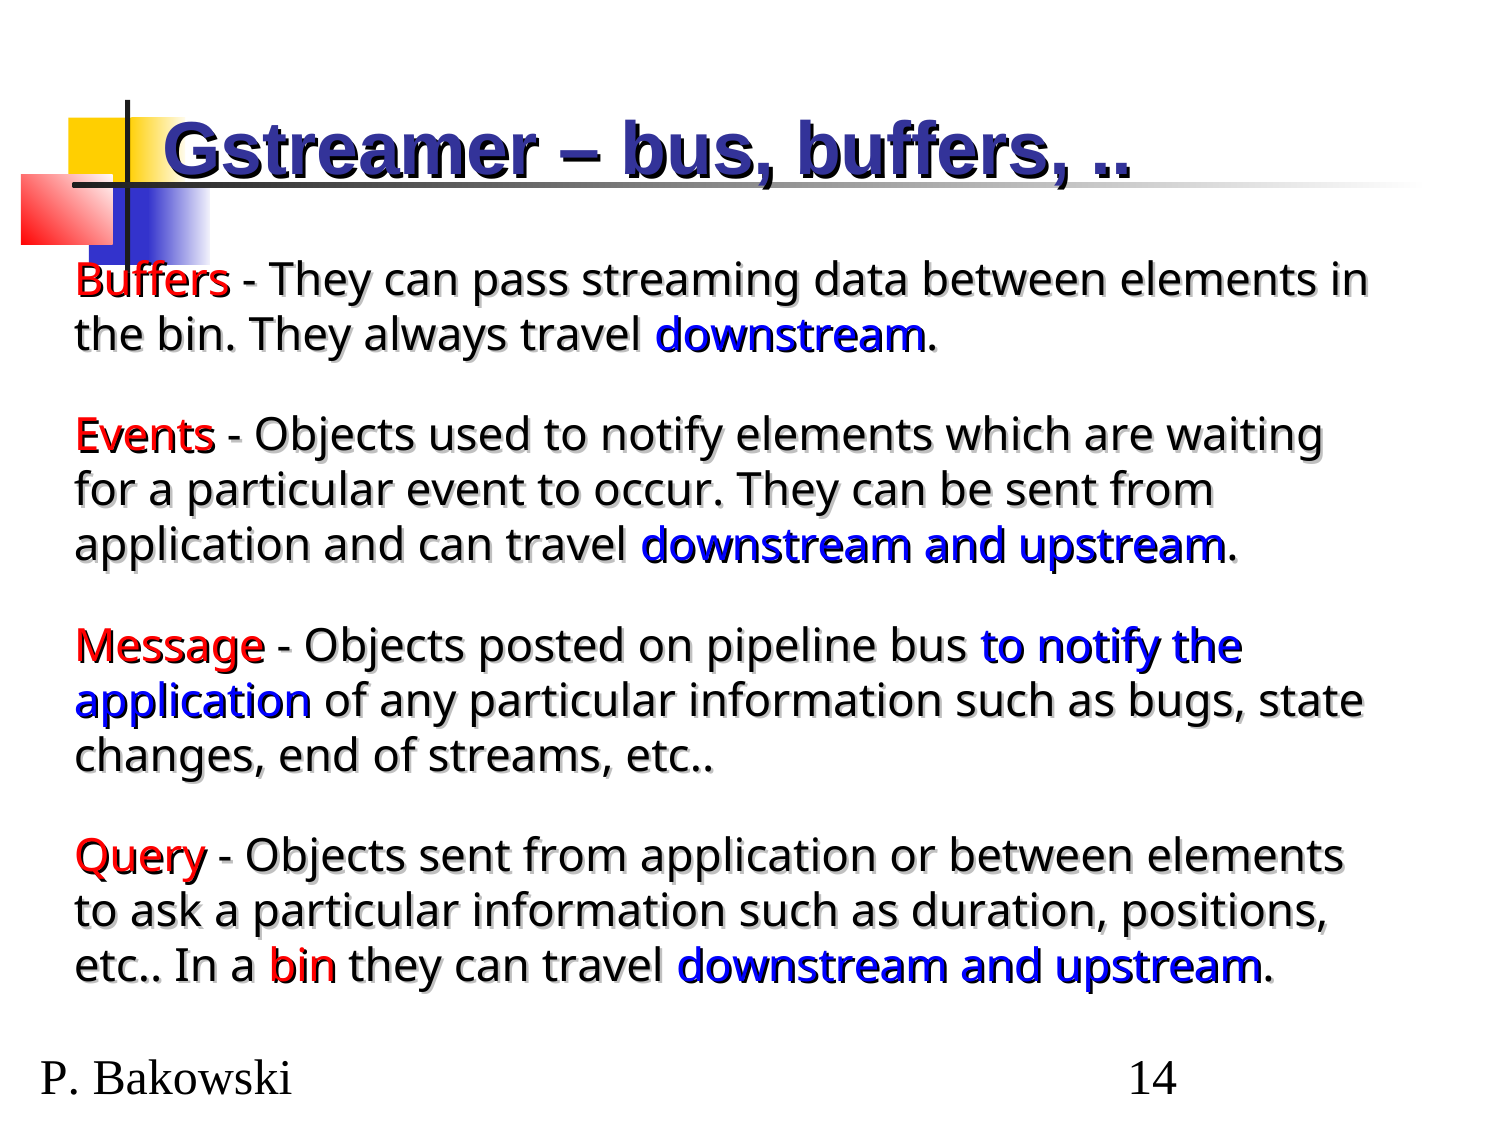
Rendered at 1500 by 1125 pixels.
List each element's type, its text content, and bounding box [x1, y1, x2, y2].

title Gstreamer – bus, buffers, .. [147, 92, 1394, 213]
text_box Buffers - They can pass streaming data between elements in the bin. They always travel downstream. Events - Objects used to notify elements which are waiting for a particular event to occur. They can be sent from application and can travel downstream and upstream. Message - Objects posted on pipeline bus to notify the application of any particular information such as bugs, state changes, end of streams, etc.. Query - Objects sent from application or between elements to ask a particular information such as duration, positions, etc.. In a bin they can travel downstream and upstream. [59, 242, 1406, 999]
